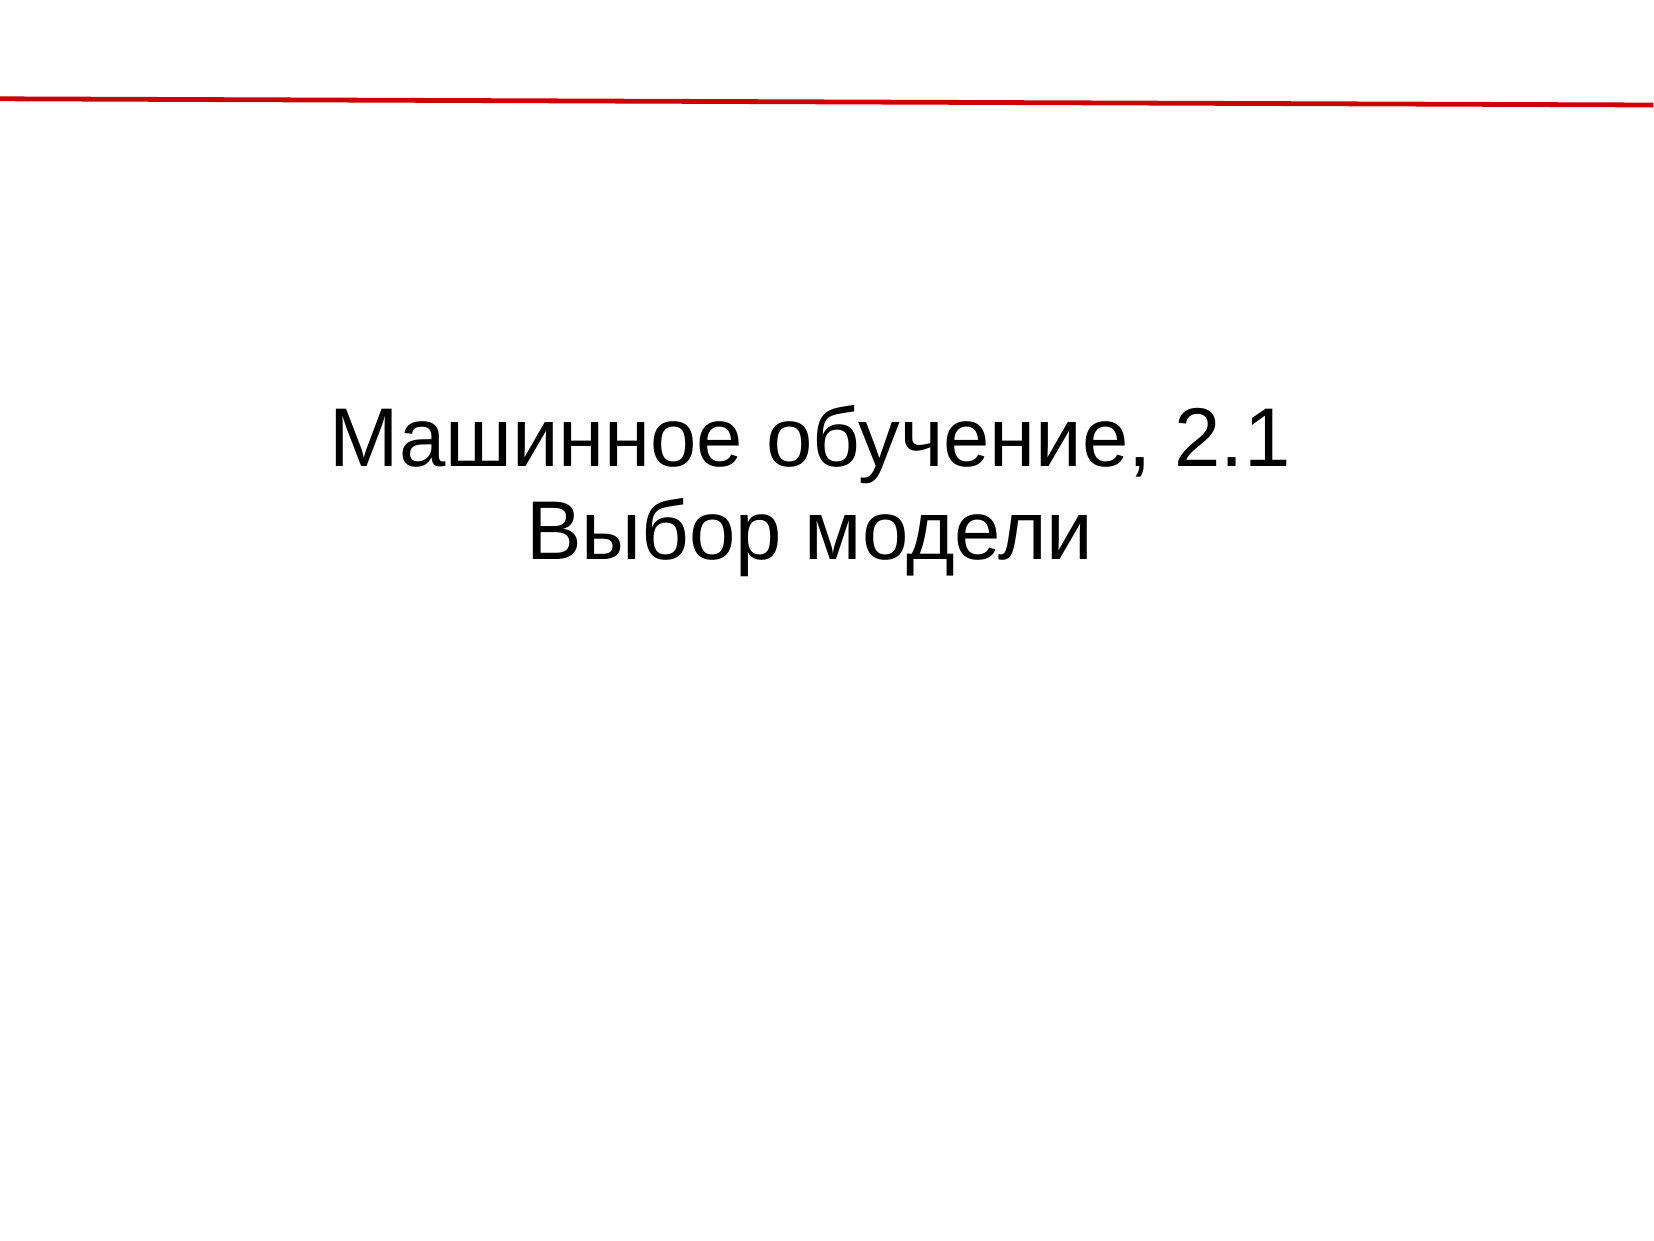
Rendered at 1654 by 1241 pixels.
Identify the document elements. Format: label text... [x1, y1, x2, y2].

text_box Машинное обучение, 2.1 Выбор модели [225, 384, 1396, 586]
